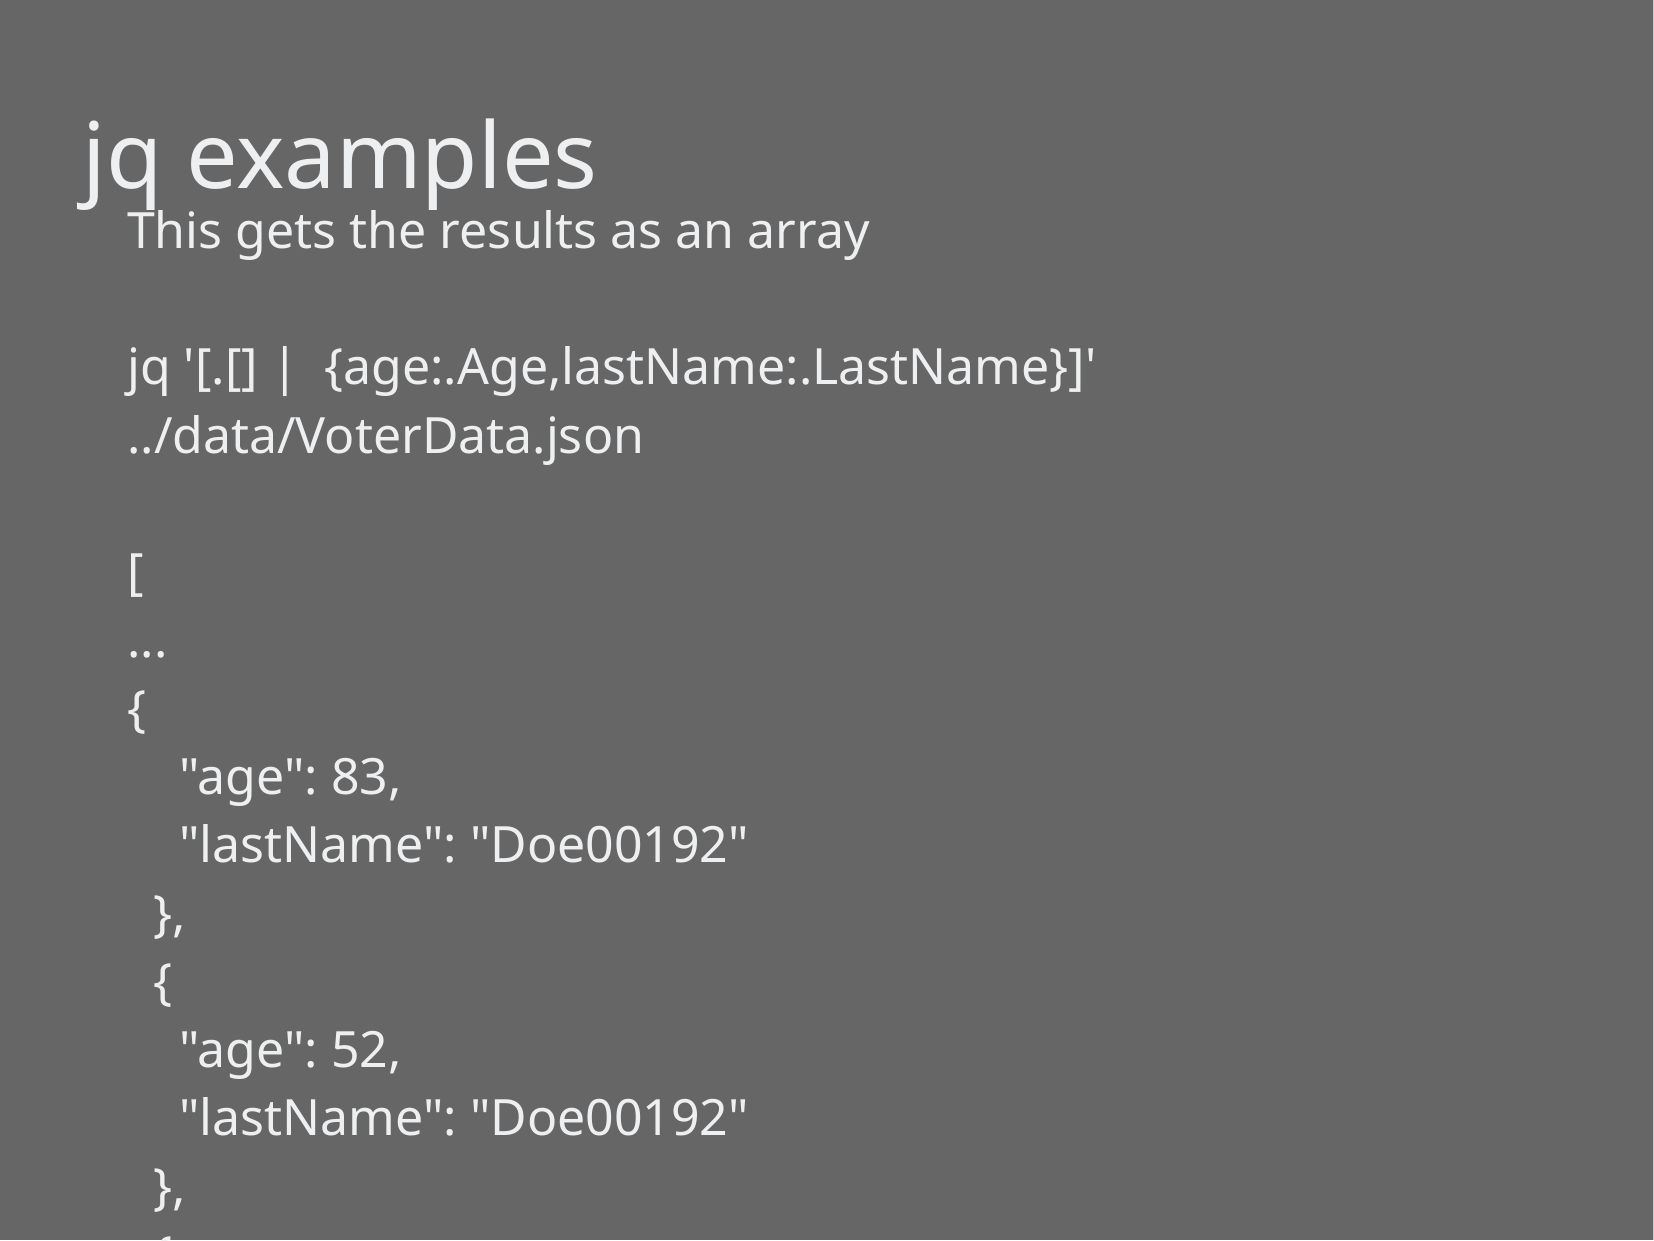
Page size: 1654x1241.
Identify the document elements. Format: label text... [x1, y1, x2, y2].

text_box This gets the results as an array jq '[.[] | {age:.Age,lastName:.LastName}]' ../data/VoterData.json [ ... { "age": 83, "lastName": "Doe00192" }, { "age": 52, "lastName": "Doe00192" }, { "age": 55, "lastName": "Doe00192" }, ... ] [112, 187, 1613, 1241]
title jq examples [82, 49, 1571, 257]
